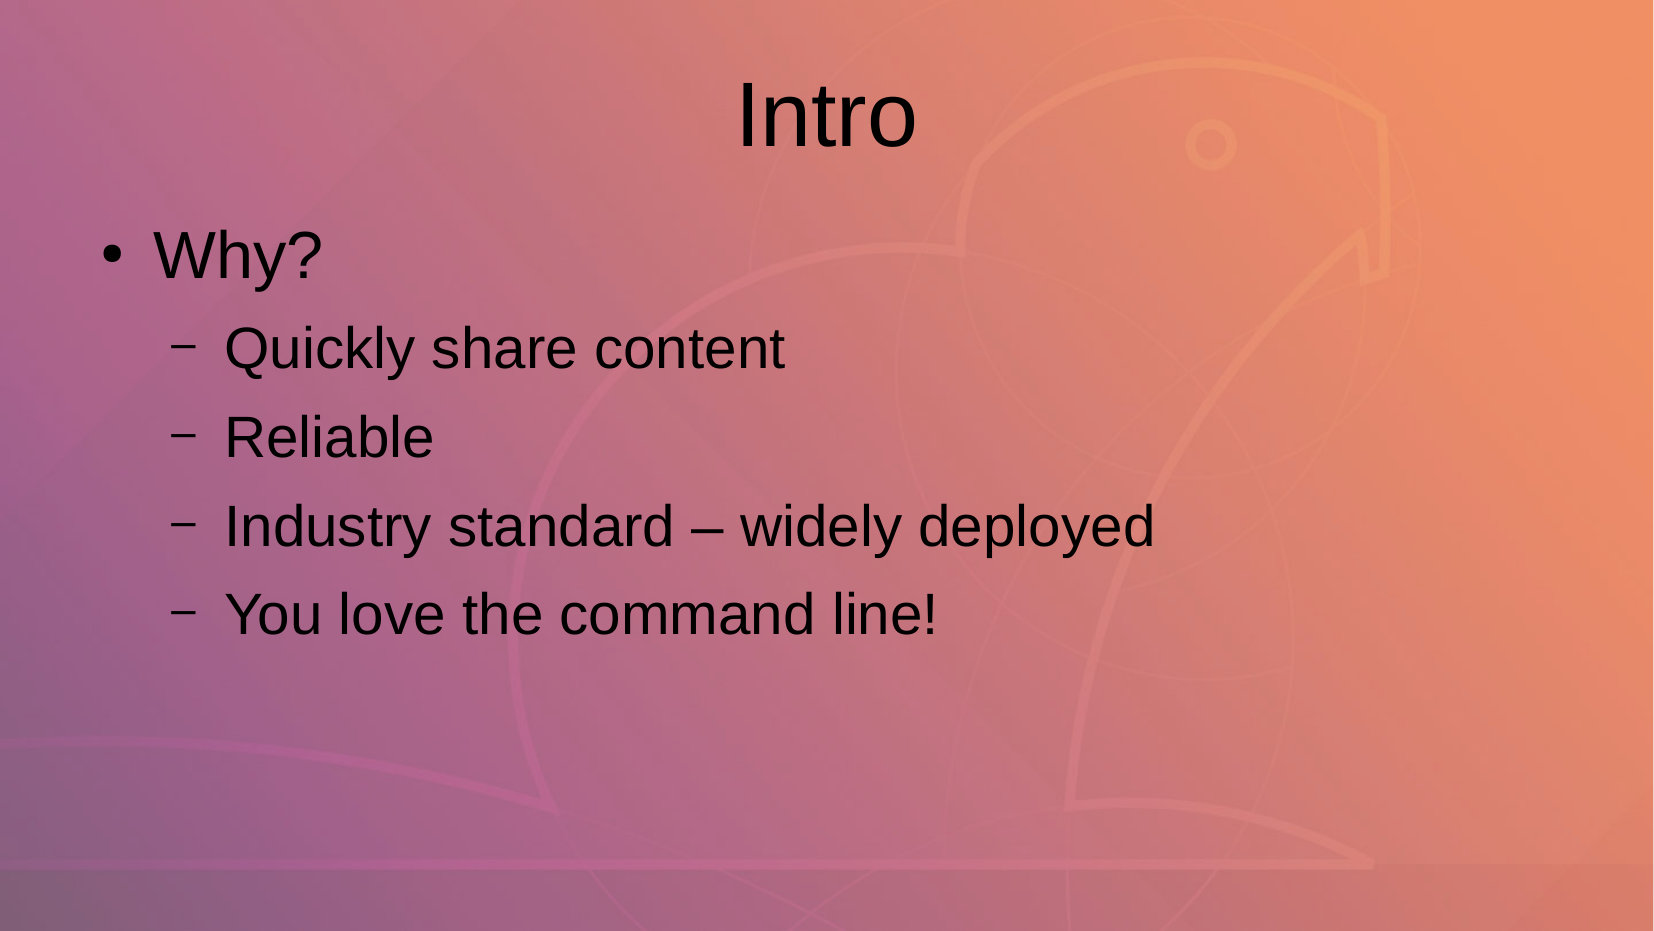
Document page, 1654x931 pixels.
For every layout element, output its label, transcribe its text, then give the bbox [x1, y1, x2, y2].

title Intro [82, 37, 1571, 193]
list Why? Quickly share content Reliable Industry standard – widely deployed You love the command line! [82, 217, 1571, 758]
